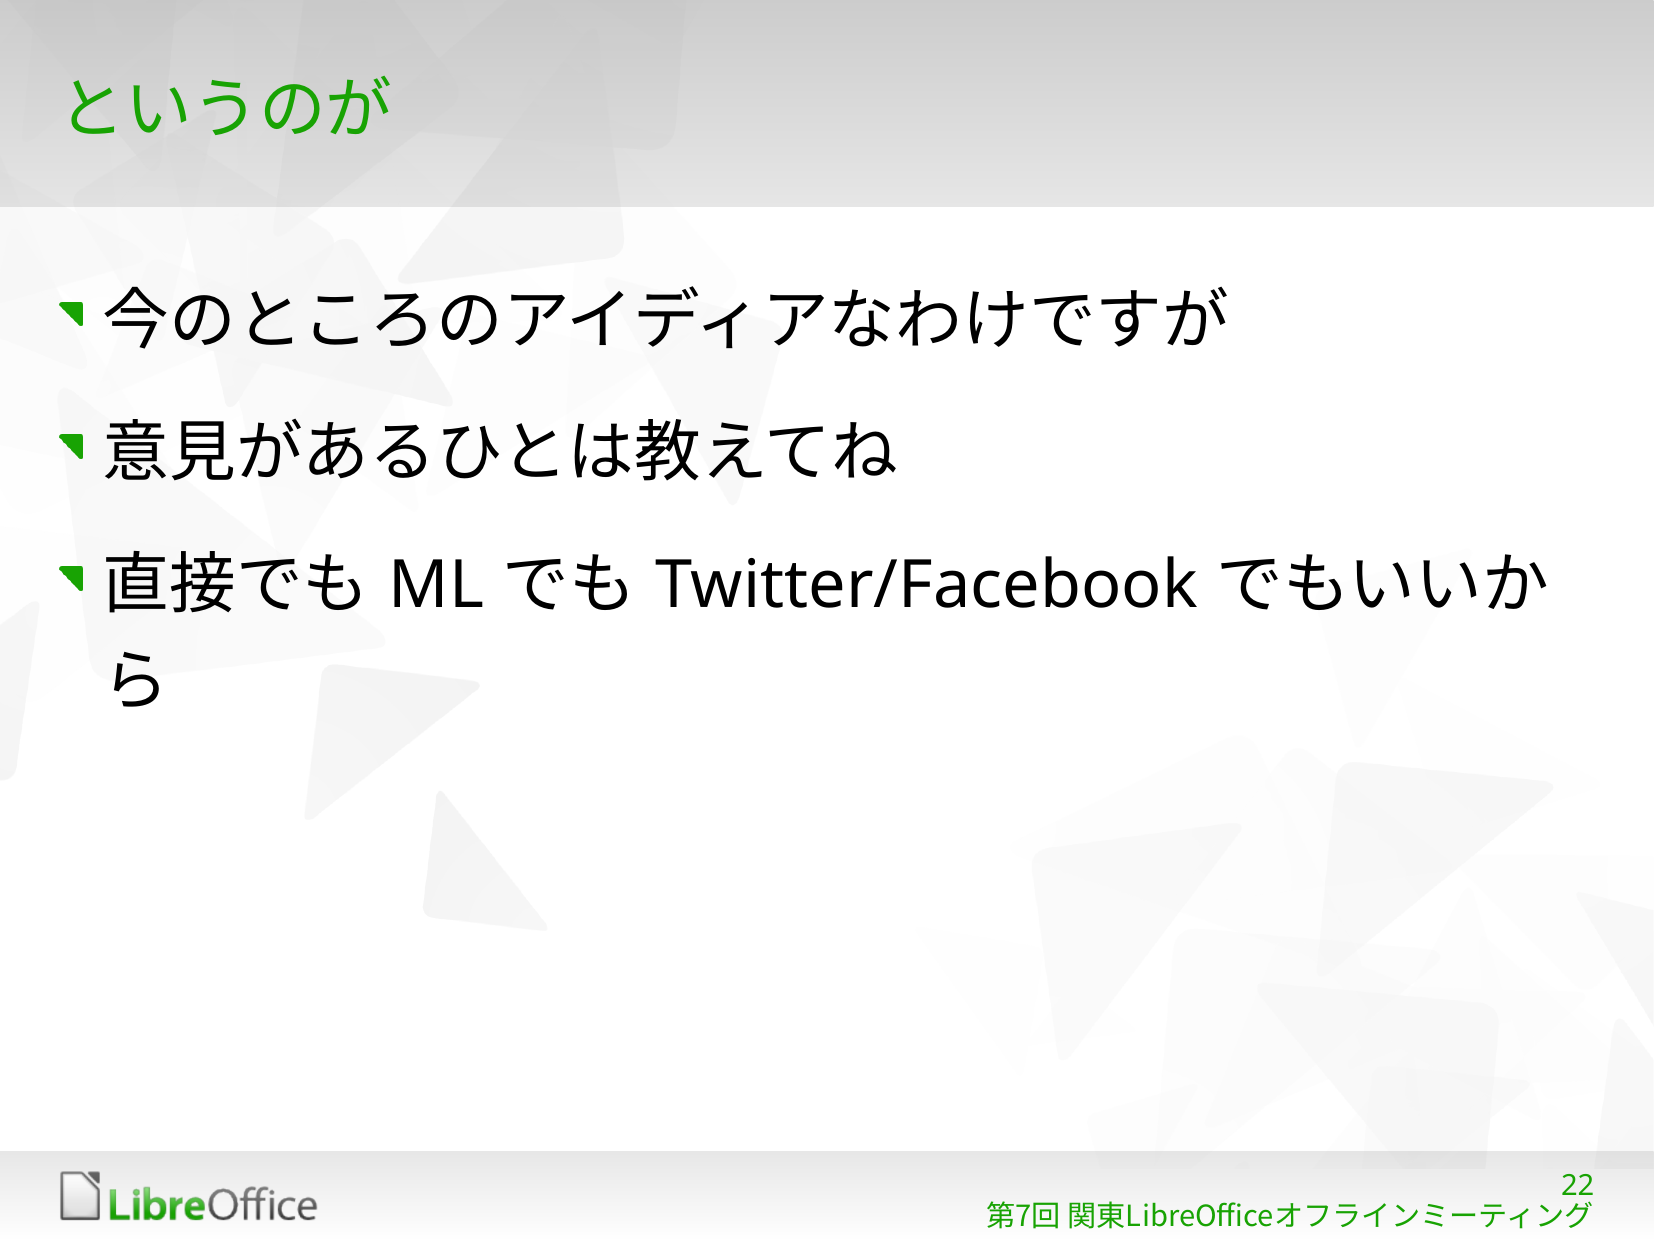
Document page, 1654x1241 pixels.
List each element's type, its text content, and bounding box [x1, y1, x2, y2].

picture [41, 1152, 337, 1240]
list 今のところのアイディアなわけですが 意見があるひとは教えてね 直接でもMLでもTwitter/Facebookでもいいから [59, 265, 1595, 986]
picture [915, 548, 1654, 1169]
picture [0, 0, 783, 931]
title というのが [59, 29, 1595, 178]
